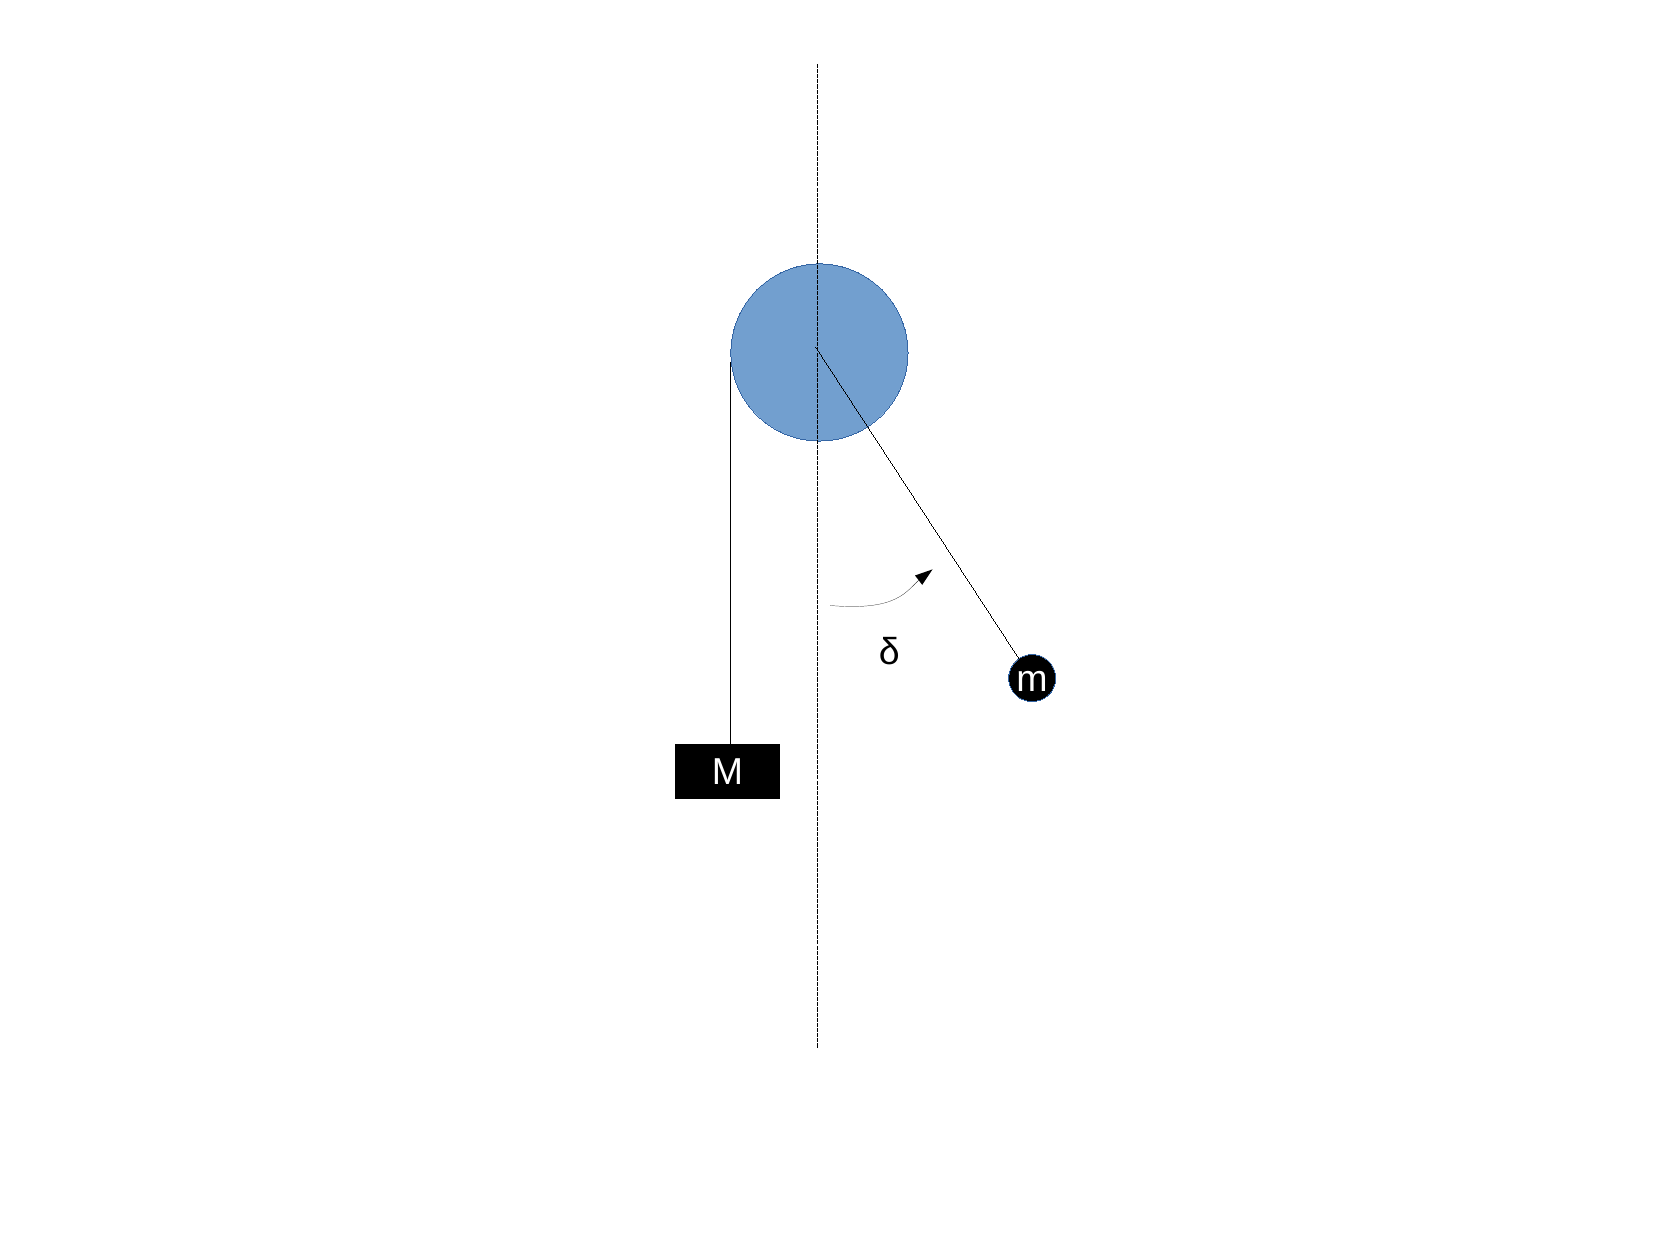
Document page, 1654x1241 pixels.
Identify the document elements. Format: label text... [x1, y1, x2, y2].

text_box δ [864, 623, 942, 680]
text_box m [1008, 654, 1056, 702]
text_box [730, 263, 909, 442]
text_box M [675, 744, 780, 799]
